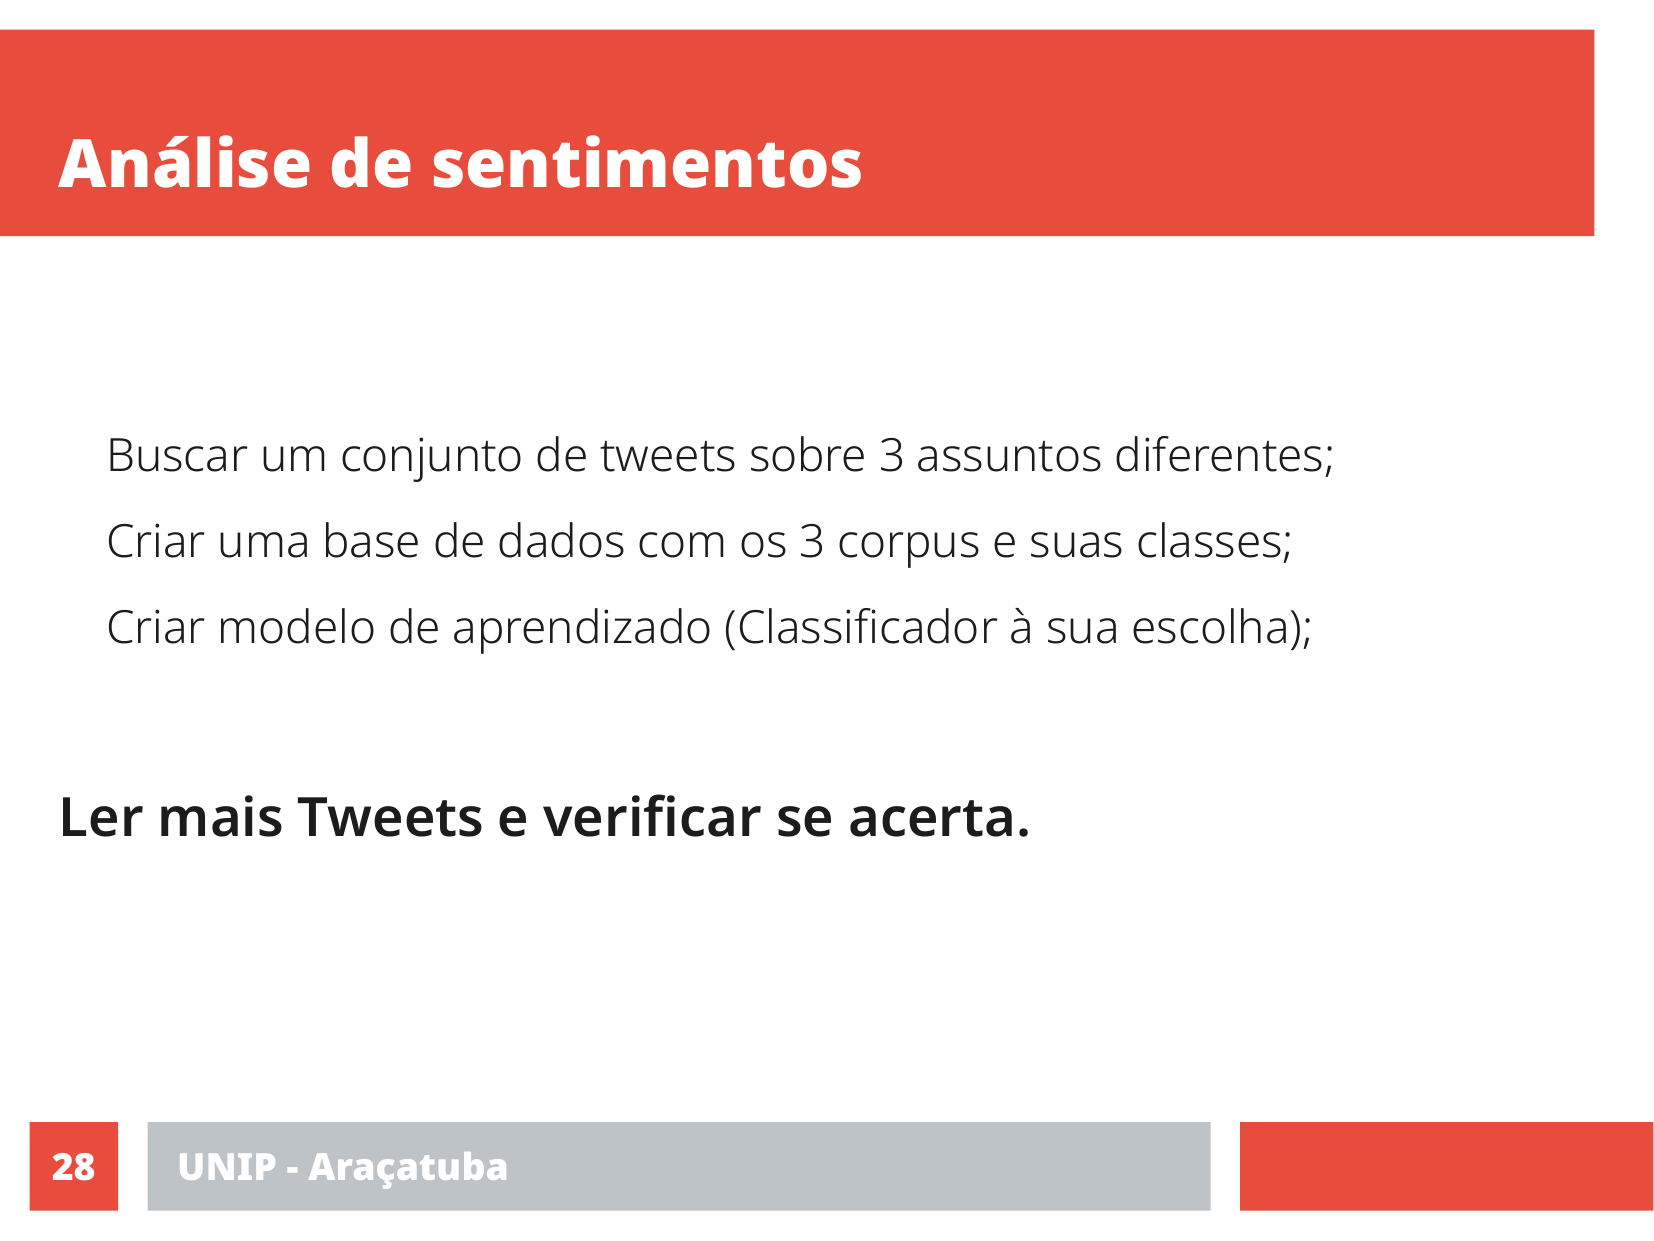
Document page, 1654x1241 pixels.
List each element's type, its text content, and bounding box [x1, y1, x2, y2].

title Análise de sentimentos [59, 59, 1595, 207]
list Buscar um conjunto de tweets sobre 3 assuntos diferentes; Criar uma base de dados com os 3 corpus e suas classes; Criar modelo de aprendizado (Classificador à sua escolha); Ler mais Tweets e verificar se acerta. [59, 324, 1565, 1093]
